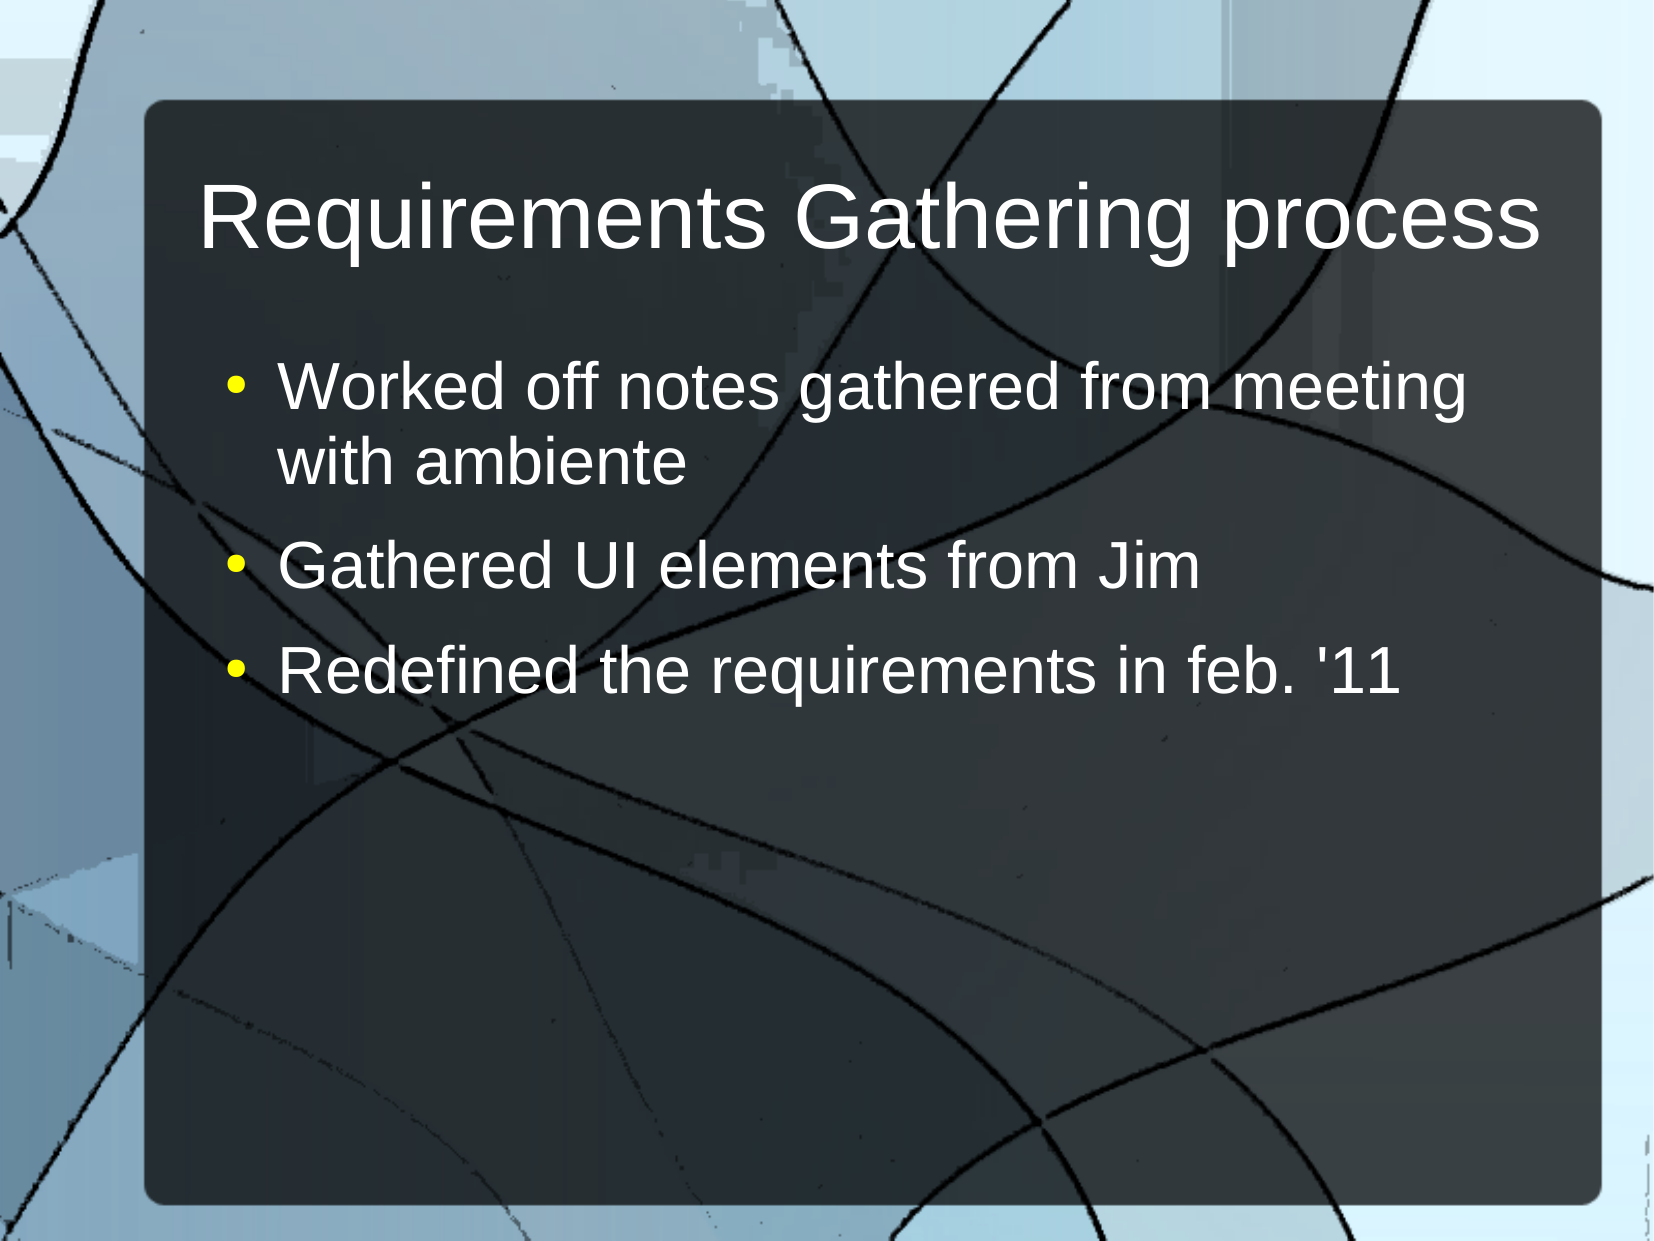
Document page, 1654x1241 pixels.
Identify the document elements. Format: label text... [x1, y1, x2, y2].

list Worked off notes gathered from meeting with ambiente Gathered UI elements from Jim Redefined the requirements in feb. '11 [206, 349, 1571, 1019]
title Requirements Gathering process [159, 108, 1583, 325]
picture [0, 0, 1654, 1241]
